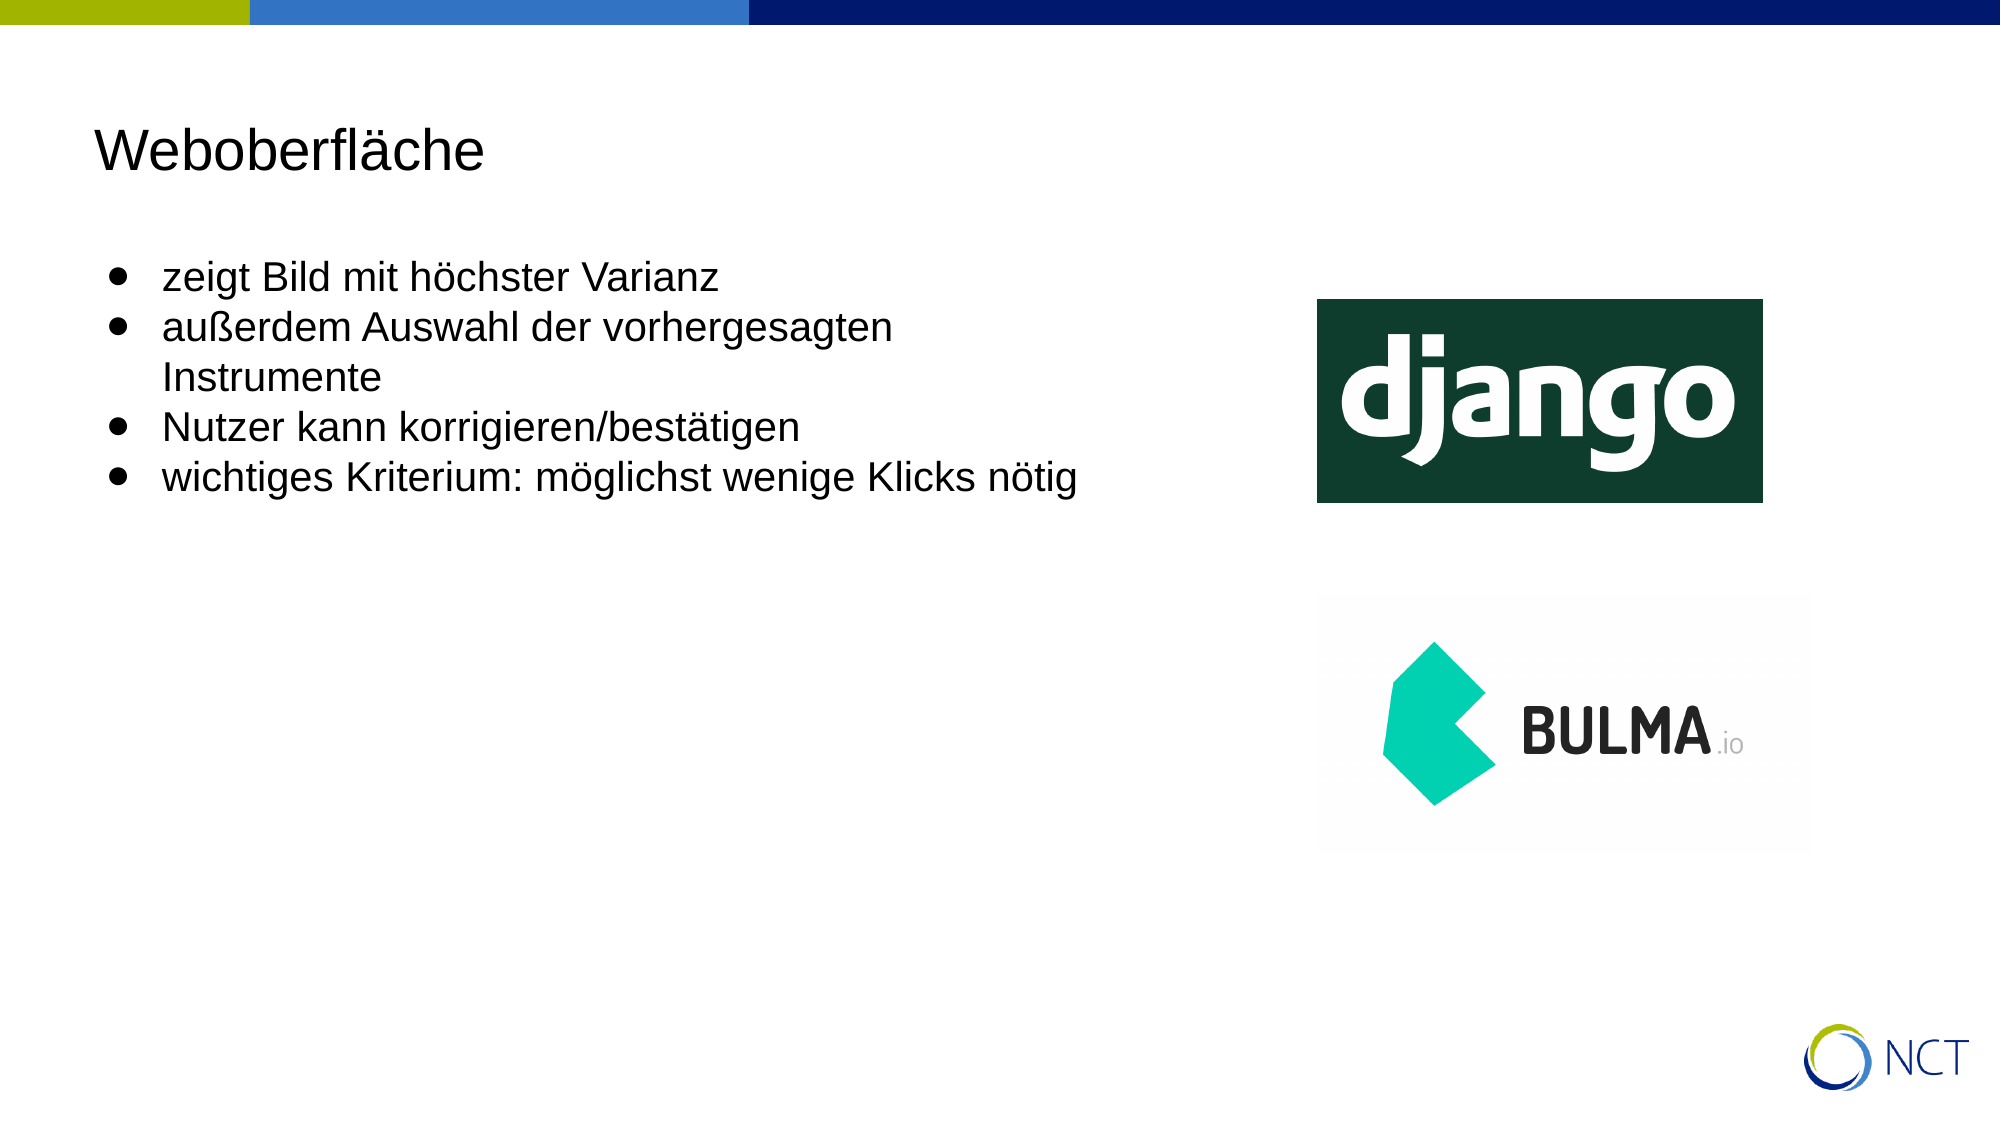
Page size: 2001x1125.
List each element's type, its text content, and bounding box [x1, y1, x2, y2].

picture [1317, 299, 1763, 503]
list zeigt Bild mit höchster Varianz außerdem Auswahl der vorhergesagten Instrumente Nutzer kann korrigieren/bestätigen wichtiges Kriterium: möglichst wenige Klicks nötig [86, 249, 1123, 988]
title Weboberfläche [94, 112, 1886, 300]
picture [1804, 1024, 1969, 1091]
picture [1317, 594, 1810, 853]
